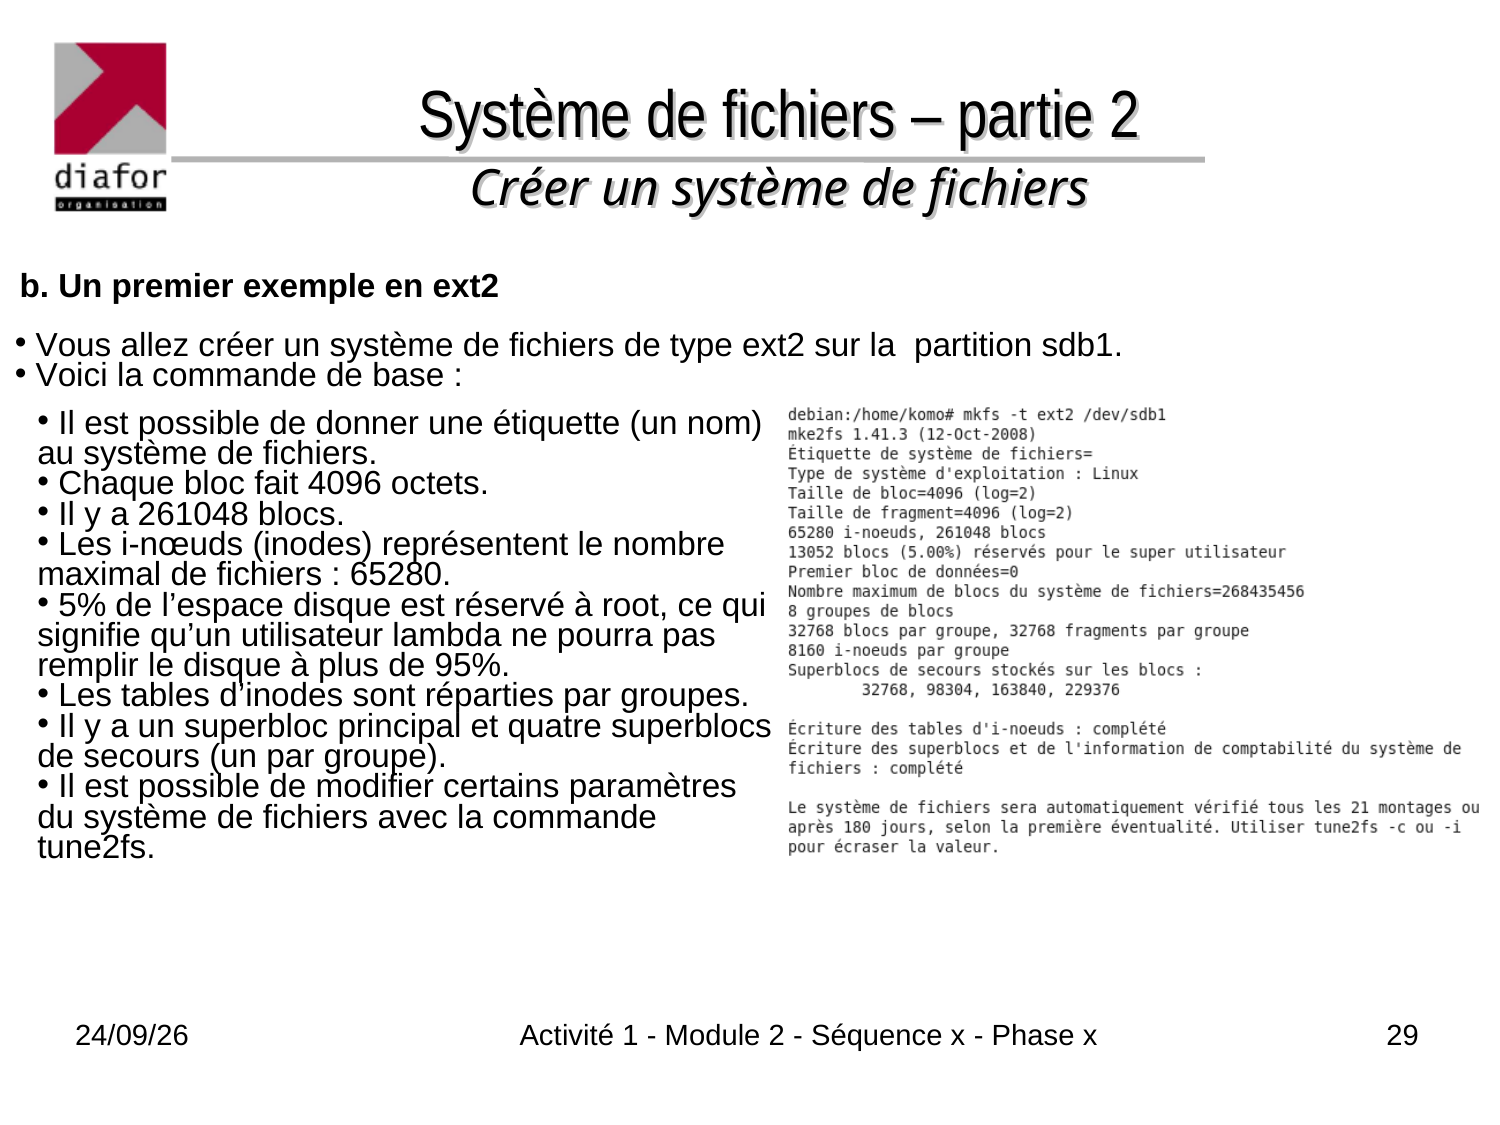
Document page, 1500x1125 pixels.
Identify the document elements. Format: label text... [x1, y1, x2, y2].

text_box Vous allez créer un système de fichiers de type ext2 sur la partition sdb1. Voici la commande de base : [0, 324, 1500, 401]
text_box b. Un premier exemple en ext2 [4, 265, 532, 311]
text_box Il est possible de donner une étiquette (un nom) au système de fichiers. Chaque bloc fait 4096 octets. Il y a 261048 blocs. Les i-nœuds (inodes) représentent le nombre maximal de fichiers : 65280. 5% de l’espace disque est réservé à root, ce qui signifie qu’un utilisateur lambda ne pourra pas remplir le disque à plus de 95%. Les tables d’inodes sont réparties par groupes. Il y a un superbloc principal et quatre superblocs de secours (un par groupe). Il est possible de modifier certains paramètres du système de fichiers avec la commande tune2fs. [22, 402, 798, 886]
title Système de fichiers – partie 2 Créer un système de fichiers [104, 45, 1455, 250]
picture [53, 42, 168, 213]
picture [788, 404, 1495, 857]
